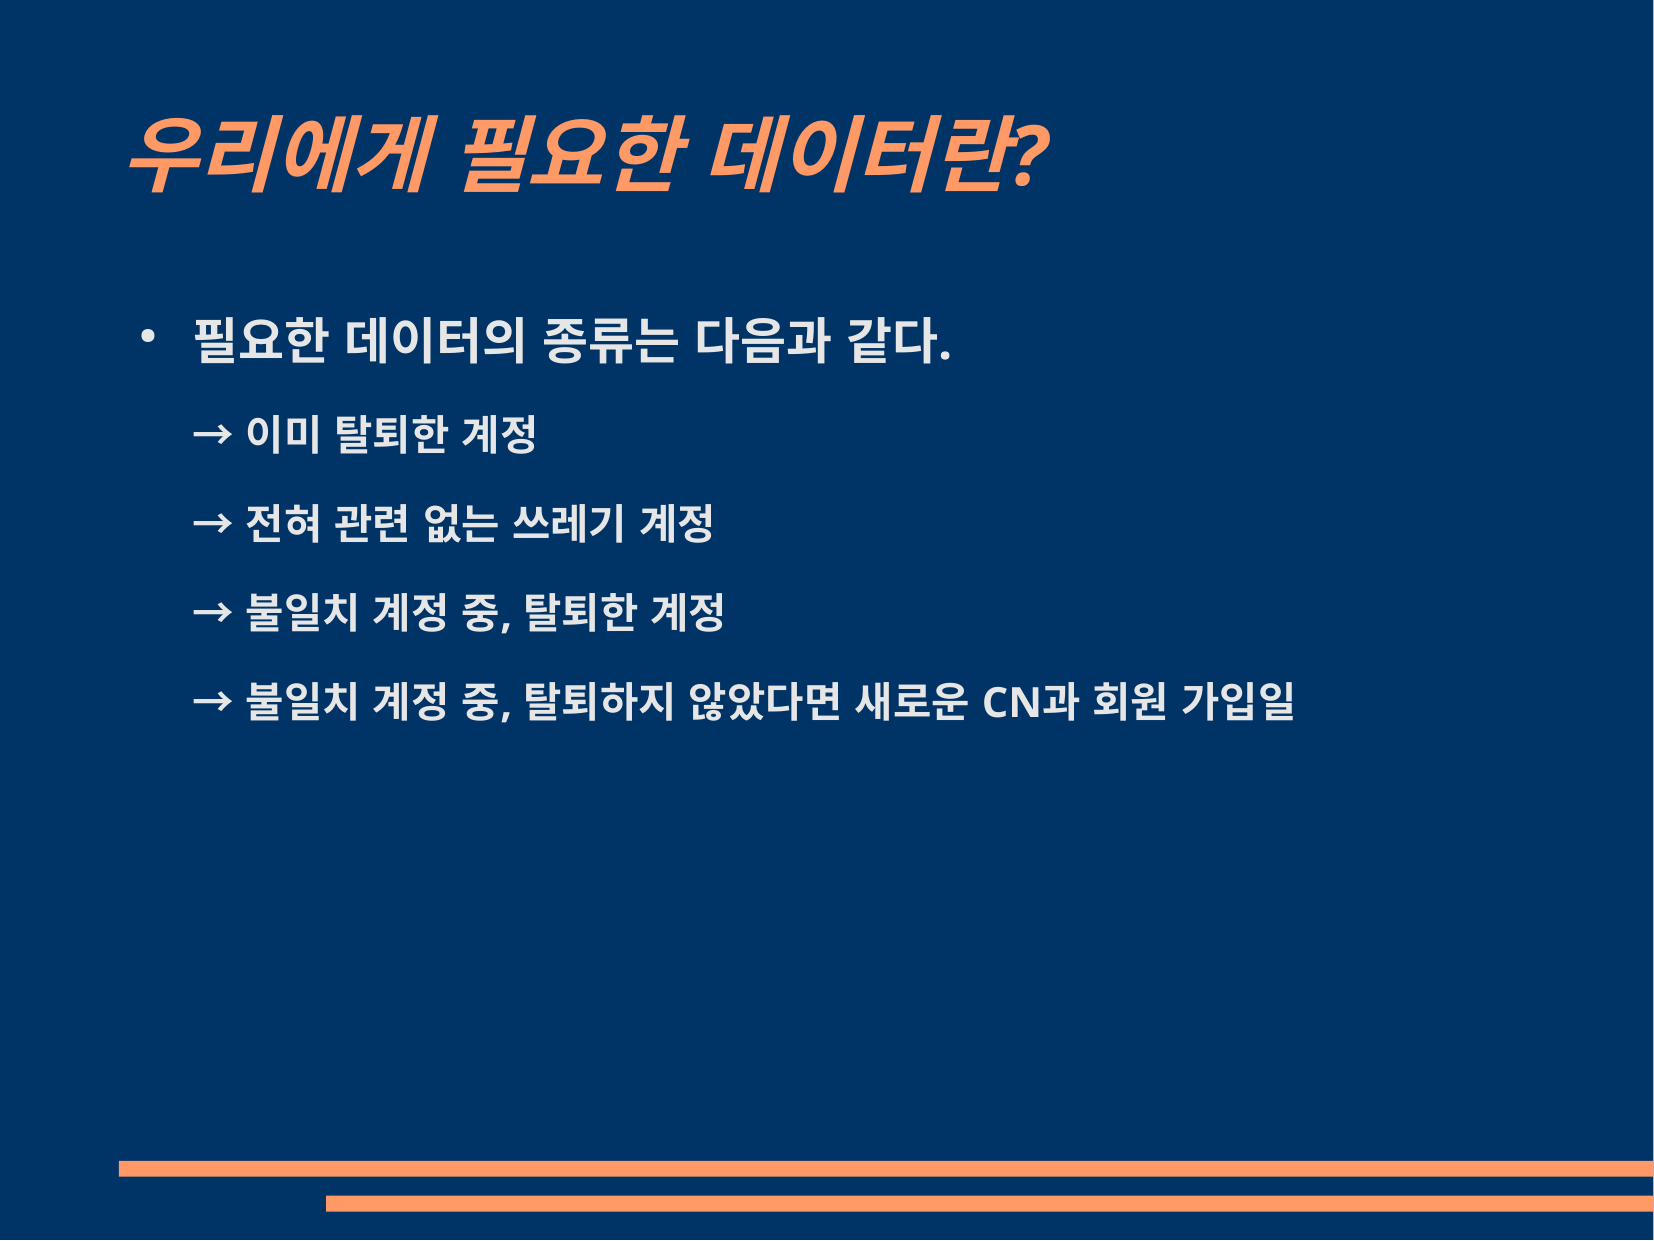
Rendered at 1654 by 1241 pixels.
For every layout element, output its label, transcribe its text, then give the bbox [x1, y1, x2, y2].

list 필요한 데이터의 종류는 다음과 같다. → 이미 탈퇴한 계정 → 전혀 관련 없는 쓰레기 계정 → 불일치 계정 중, 탈퇴한 계정 → 불일치 계정 중, 탈퇴하지 않았다면 새로운 CN과 회원 가입일 [121, 301, 1561, 1112]
title 우리에게 필요한 데이터란? [121, 46, 1534, 254]
